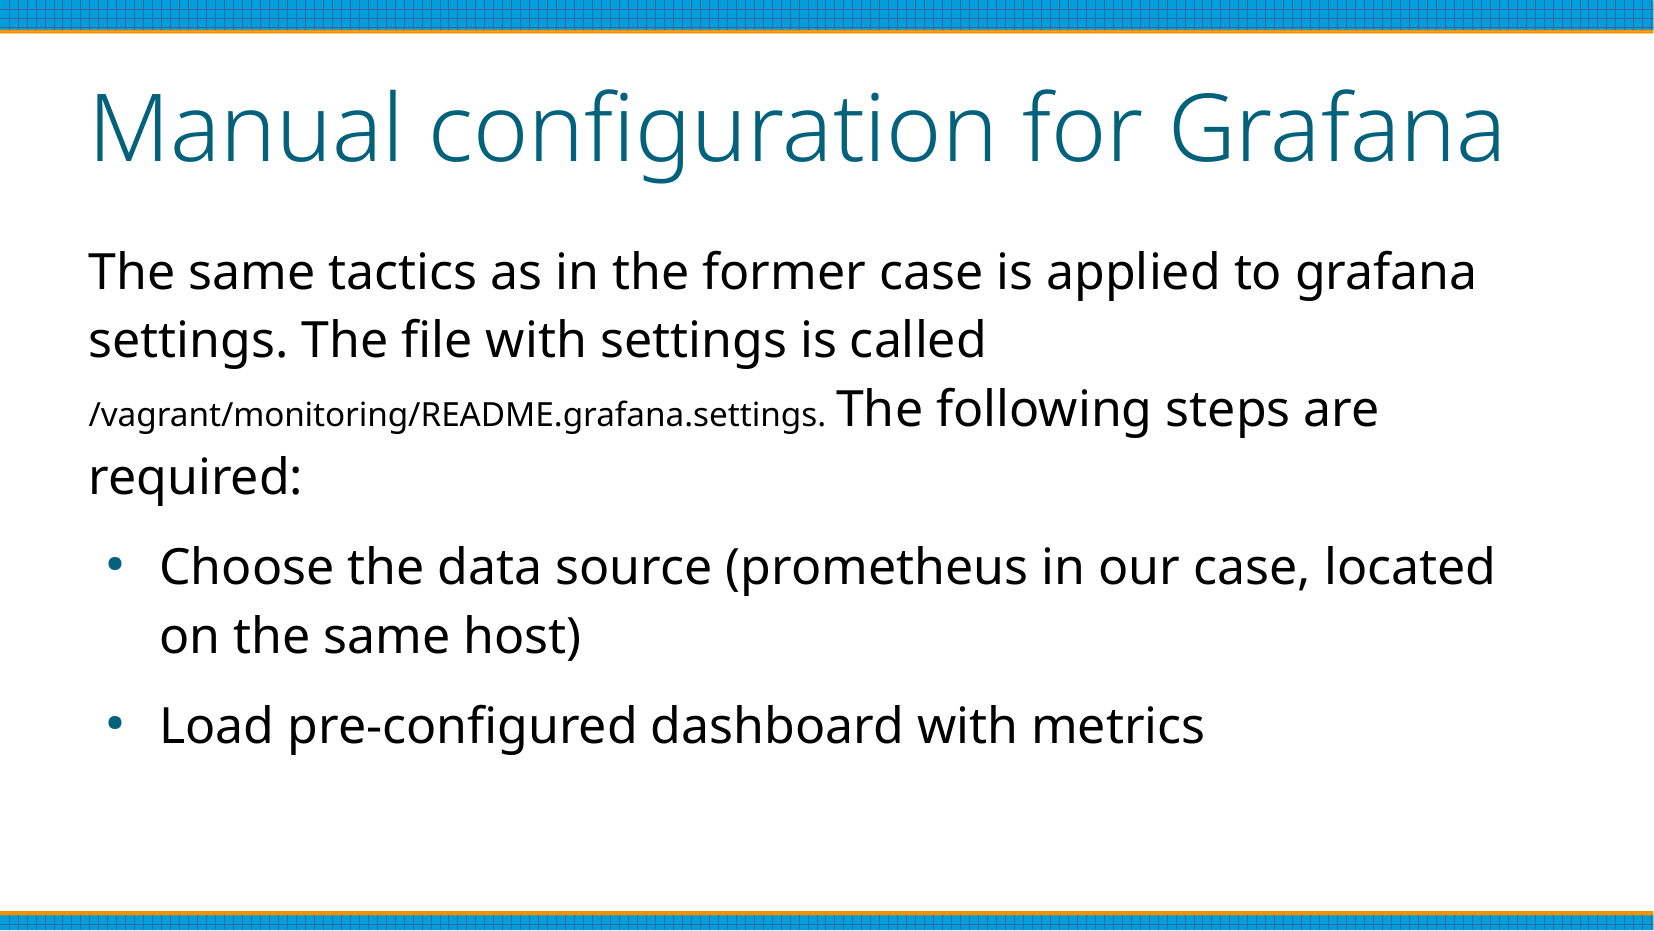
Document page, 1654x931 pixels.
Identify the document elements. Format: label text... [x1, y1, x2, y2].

list The same tactics as in the former case is applied to grafana settings. The file with settings is called /vagrant/monitoring/README.grafana.settings. The following steps are required: Choose the data source (prometheus in our case, located on the same host) Load pre-configured dashboard with metrics [88, 236, 1565, 901]
title Manual configuration for Grafana [88, 44, 1565, 207]
